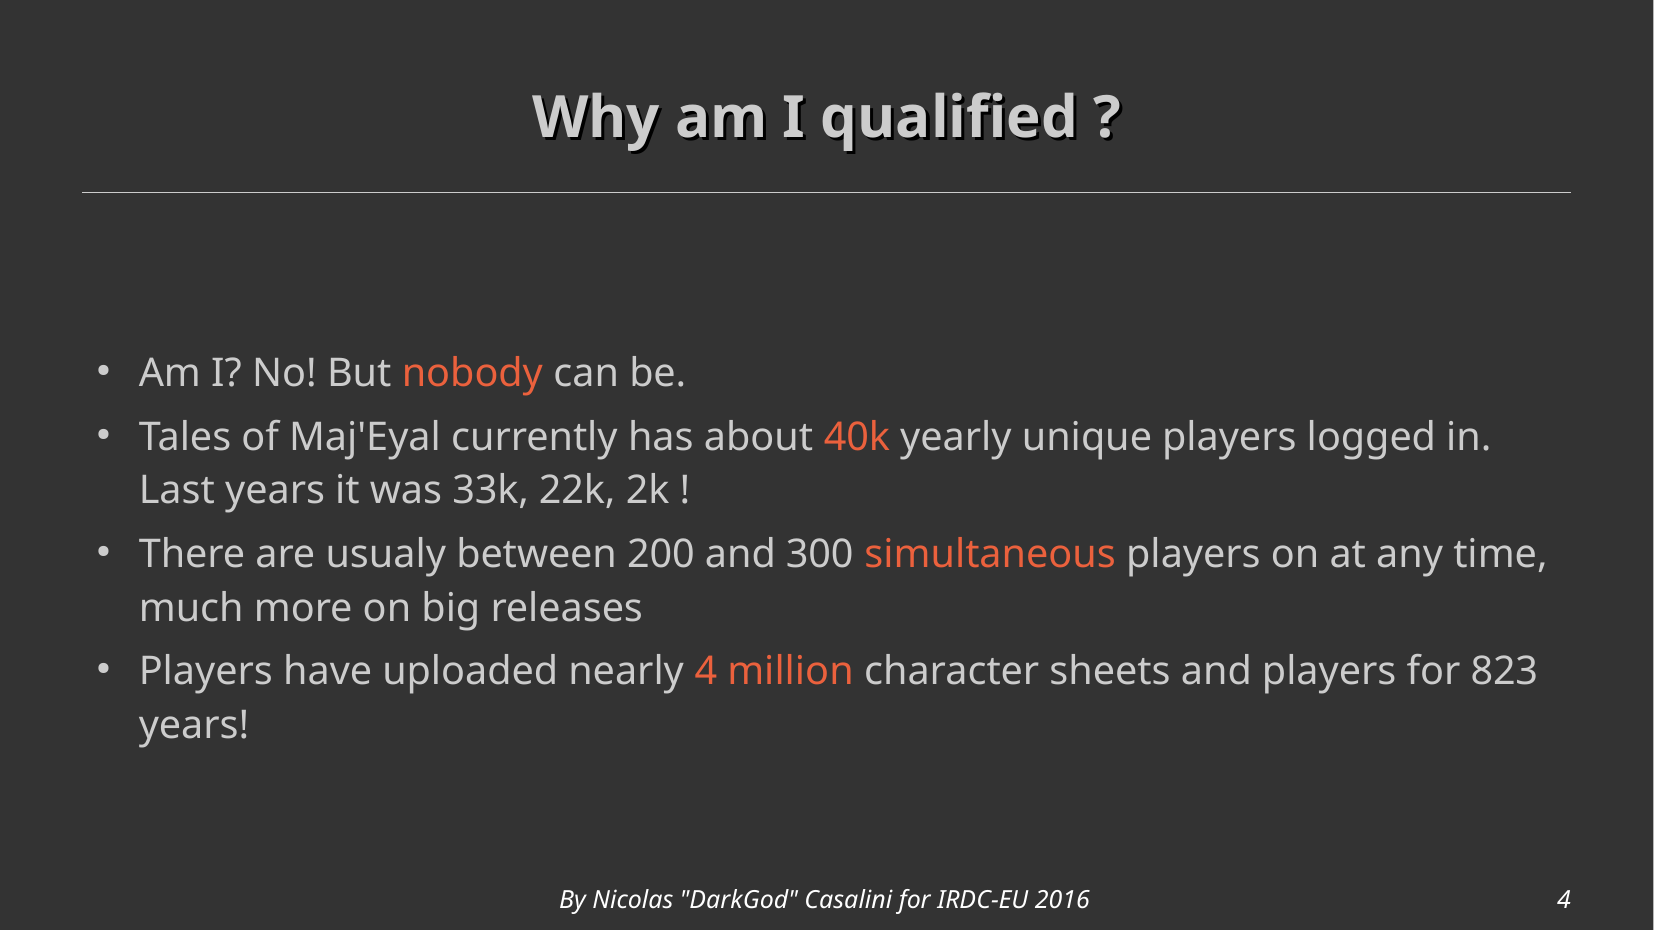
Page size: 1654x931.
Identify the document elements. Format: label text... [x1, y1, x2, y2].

title Why am I qualified ? [82, 37, 1571, 193]
list Am I? No! But nobody can be. Tales of Maj'Eyal currently has about 40k yearly unique players logged in. Last years it was 33k, 22k, 2k ! There are usualy between 200 and 300 simultaneous players on at any time, much more on big releases Players have uploaded nearly 4 million character sheets and players for 823 years! [82, 217, 1571, 757]
